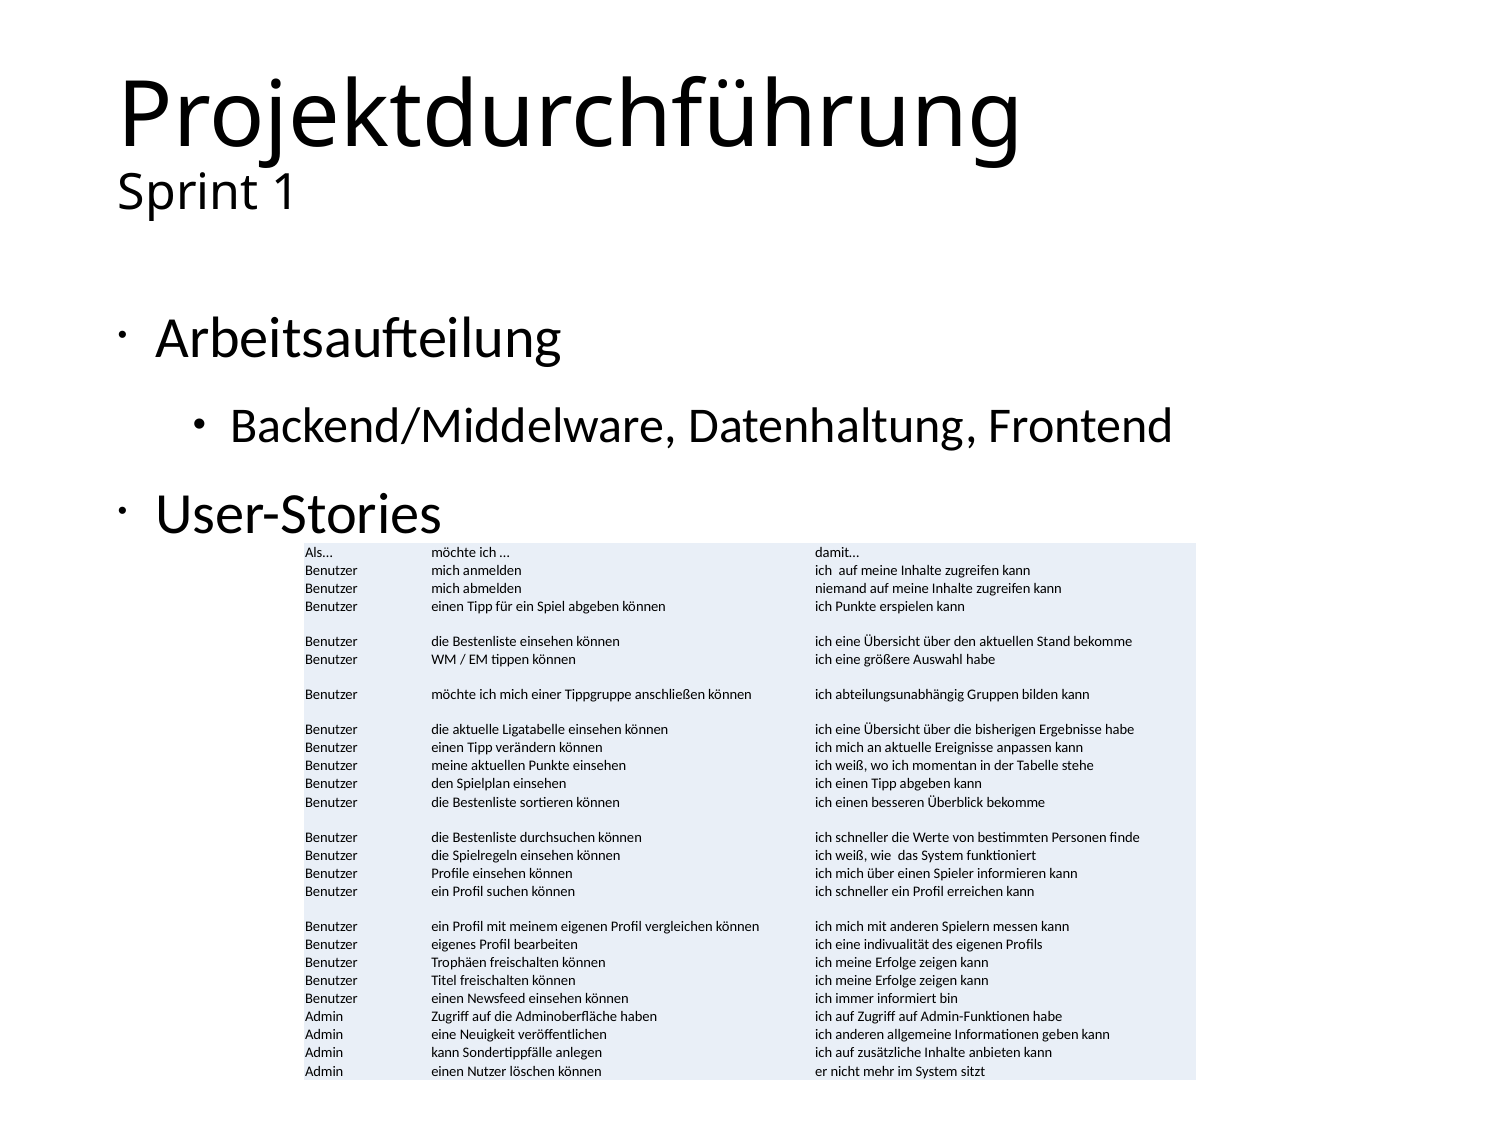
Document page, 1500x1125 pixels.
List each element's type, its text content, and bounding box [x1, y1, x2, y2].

table_cell Benutzer [304, 597, 430, 615]
table_cell Profile einsehen können [430, 864, 814, 882]
table_cell Benutzer [304, 668, 430, 703]
table_cell Trophäen freischalten können [430, 953, 814, 971]
table_cell mich abmelden [430, 579, 814, 597]
table_cell ich schneller die Werte von bestimmten Personen finde [814, 811, 1196, 846]
table_cell ich mich mit anderen Spielern messen kann [814, 900, 1196, 935]
table_header Als… [304, 543, 430, 561]
table_cell einen Newsfeed einsehen können [430, 989, 814, 1007]
table_cell möchte ich mich einer Tippgruppe anschließen können [430, 668, 814, 703]
table_cell ich mich an aktuelle Ereignisse anpassen kann [814, 739, 1196, 757]
table_cell einen Tipp verändern können [430, 739, 814, 757]
table_cell ich auf meine Inhalte zugreifen kann [814, 561, 1196, 579]
table_cell Titel freischalten können [430, 971, 814, 989]
table_cell einen Tipp für ein Spiel abgeben können [430, 597, 814, 615]
table_cell ein Profil suchen können [430, 882, 814, 900]
table_cell Benutzer [304, 793, 430, 811]
table_cell niemand auf meine Inhalte zugreifen kann [814, 579, 1196, 597]
table_cell eigenes Profil bearbeiten [430, 935, 814, 953]
table_cell kann Sondertippfälle anlegen [430, 1044, 814, 1062]
list Arbeitsaufteilung Backend/Middelware, Datenhaltung, Frontend User-Stories [103, 299, 1397, 1014]
table_cell Benutzer [304, 989, 430, 1007]
table_cell ich weiß, wie das System funktioniert [814, 846, 1196, 864]
table_cell Admin [304, 1062, 430, 1080]
table_cell meine aktuellen Punkte einsehen [430, 757, 814, 775]
table_cell Benutzer [304, 703, 430, 739]
table_cell die Bestenliste einsehen können [430, 615, 814, 650]
table_cell Admin [304, 1026, 430, 1044]
table_cell Benutzer [304, 811, 430, 846]
table_cell Benutzer [304, 650, 430, 668]
table_cell WM / EM tippen können [430, 650, 814, 668]
table_cell ich schneller ein Profil erreichen kann [814, 882, 1196, 900]
table_cell ich abteilungsunabhängig Gruppen bilden kann [814, 668, 1196, 703]
table_cell ich auf zusätzliche Inhalte anbieten kann [814, 1044, 1196, 1062]
table_cell ich anderen allgemeine Informationen geben kann [814, 1026, 1196, 1044]
table_cell ein Profil mit meinem eigenen Profil vergleichen können [430, 900, 814, 935]
table_cell Benutzer [304, 846, 430, 864]
table_cell ich meine Erfolge zeigen kann [814, 971, 1196, 989]
table_cell Benutzer [304, 935, 430, 953]
table_cell Benutzer [304, 579, 430, 597]
table_cell die Bestenliste sortieren können [430, 793, 814, 811]
table_cell ich immer informiert bin [814, 989, 1196, 1007]
table_cell Admin [304, 1007, 430, 1026]
table_cell eine Neuigkeit veröffentlichen [430, 1026, 814, 1044]
table_cell ich einen besseren Überblick bekomme [814, 793, 1196, 811]
table_cell Benutzer [304, 739, 430, 757]
table_cell Benutzer [304, 971, 430, 989]
table_cell ich eine größere Auswahl habe [814, 650, 1196, 668]
table_cell Benutzer [304, 864, 430, 882]
table_cell Benutzer [304, 775, 430, 793]
table_cell einen Nutzer löschen können [430, 1062, 814, 1080]
table_cell Benutzer [304, 882, 430, 900]
table_header damit… [814, 543, 1196, 561]
table_cell die Bestenliste durchsuchen können [430, 811, 814, 846]
table_cell ich eine Übersicht über den aktuellen Stand bekomme [814, 615, 1196, 650]
table_cell ich Punkte erspielen kann [814, 597, 1196, 615]
table_cell Benutzer [304, 615, 430, 650]
table_cell ich mich über einen Spieler informieren kann [814, 864, 1196, 882]
table_cell Benutzer [304, 757, 430, 775]
table_cell ich weiß, wo ich momentan in der Tabelle stehe [814, 757, 1196, 775]
table_cell Zugriff auf die Adminoberfläche haben [430, 1007, 814, 1026]
table_cell den Spielplan einsehen [430, 775, 814, 793]
table_cell die Spielregeln einsehen können [430, 846, 814, 864]
table_cell Admin [304, 1044, 430, 1062]
table_cell ich meine Erfolge zeigen kann [814, 953, 1196, 971]
table_cell Benutzer [304, 900, 430, 935]
table_cell mich anmelden [430, 561, 814, 579]
table_cell Benutzer [304, 561, 430, 579]
table_cell ich eine Übersicht über die bisherigen Ergebnisse habe [814, 703, 1196, 739]
table_cell ich einen Tipp abgeben kann [814, 775, 1196, 793]
title Projektdurchführung Sprint 1 [103, 59, 1397, 278]
table_cell ich auf Zugriff auf Admin-Funktionen habe [814, 1007, 1196, 1026]
table_cell ich eine indivualität des eigenen Profils [814, 935, 1196, 953]
table_cell er nicht mehr im System sitzt [814, 1062, 1196, 1080]
table_cell die aktuelle Ligatabelle einsehen können [430, 703, 814, 739]
table_cell Benutzer [304, 953, 430, 971]
table_header möchte ich … [430, 543, 814, 561]
